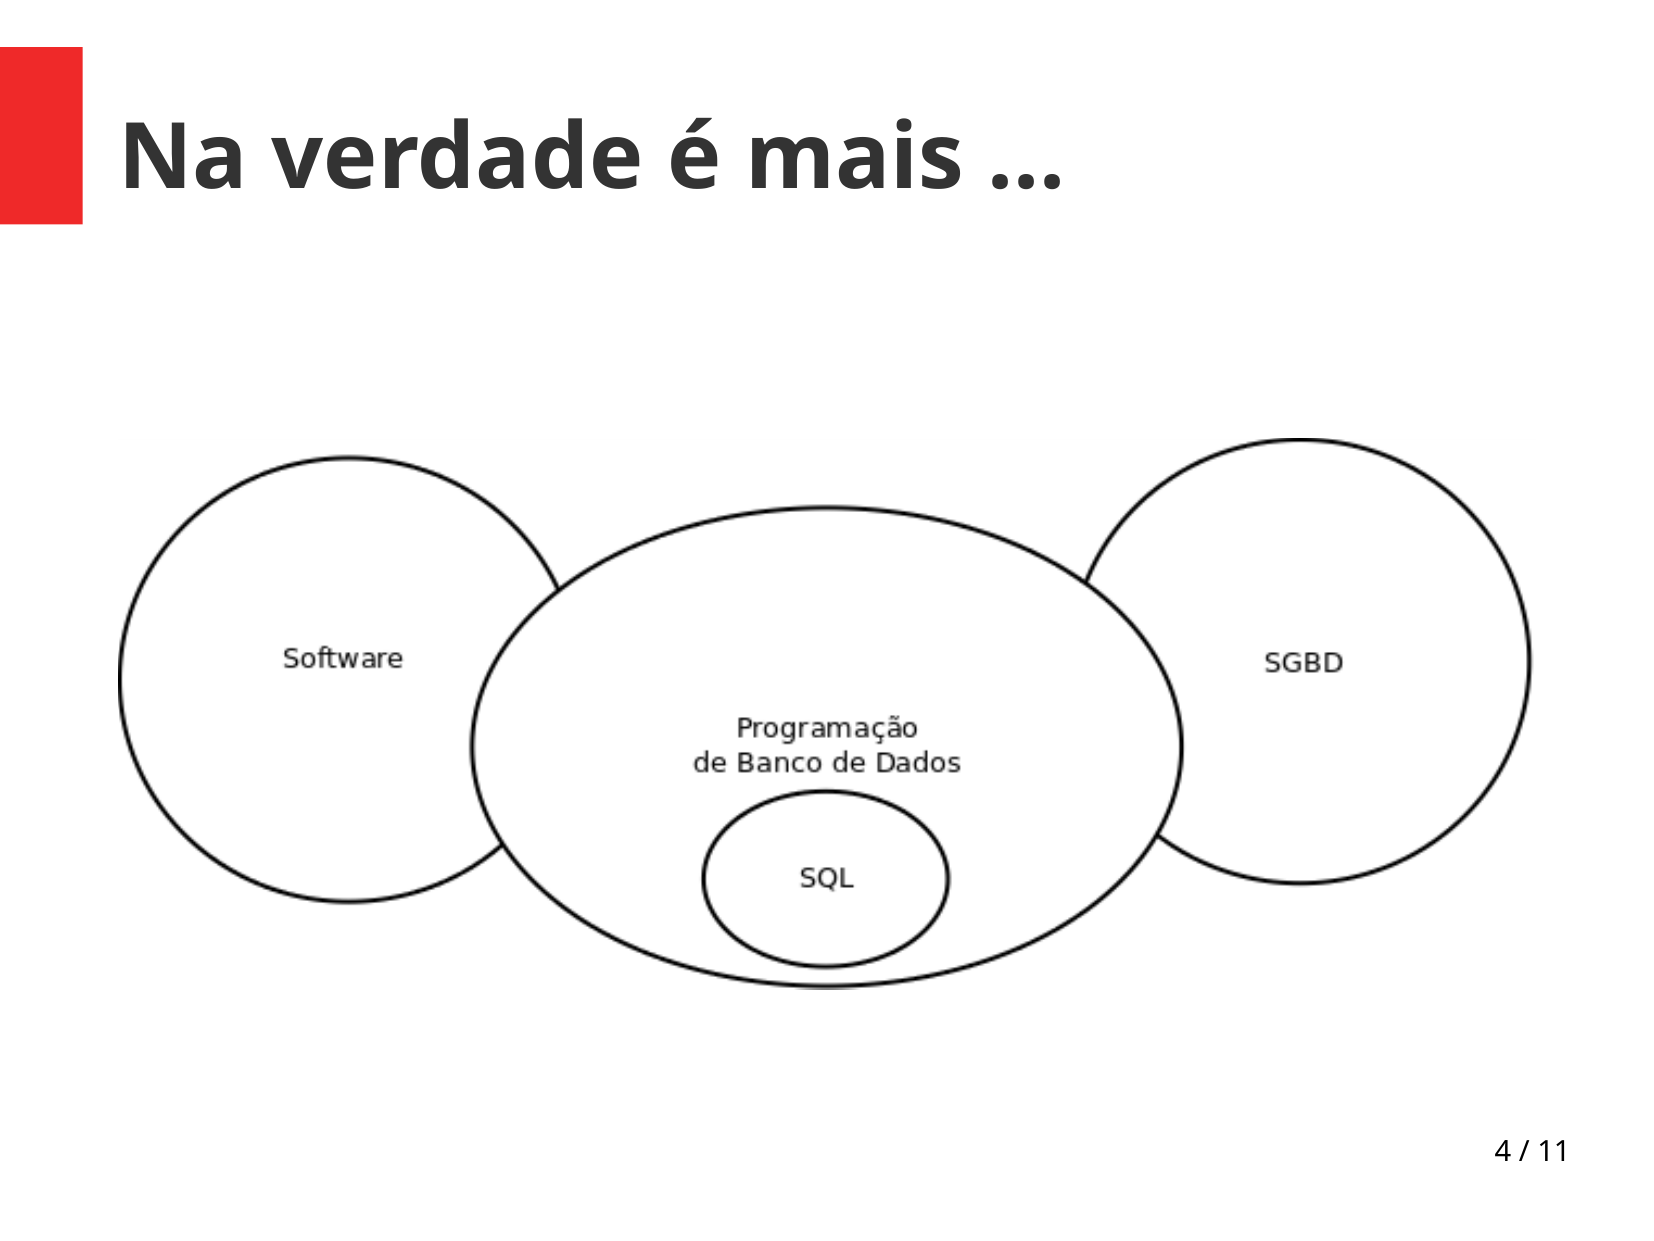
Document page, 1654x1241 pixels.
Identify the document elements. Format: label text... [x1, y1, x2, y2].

title Na verdade é mais ... [118, 49, 1571, 257]
picture [118, 438, 1536, 990]
